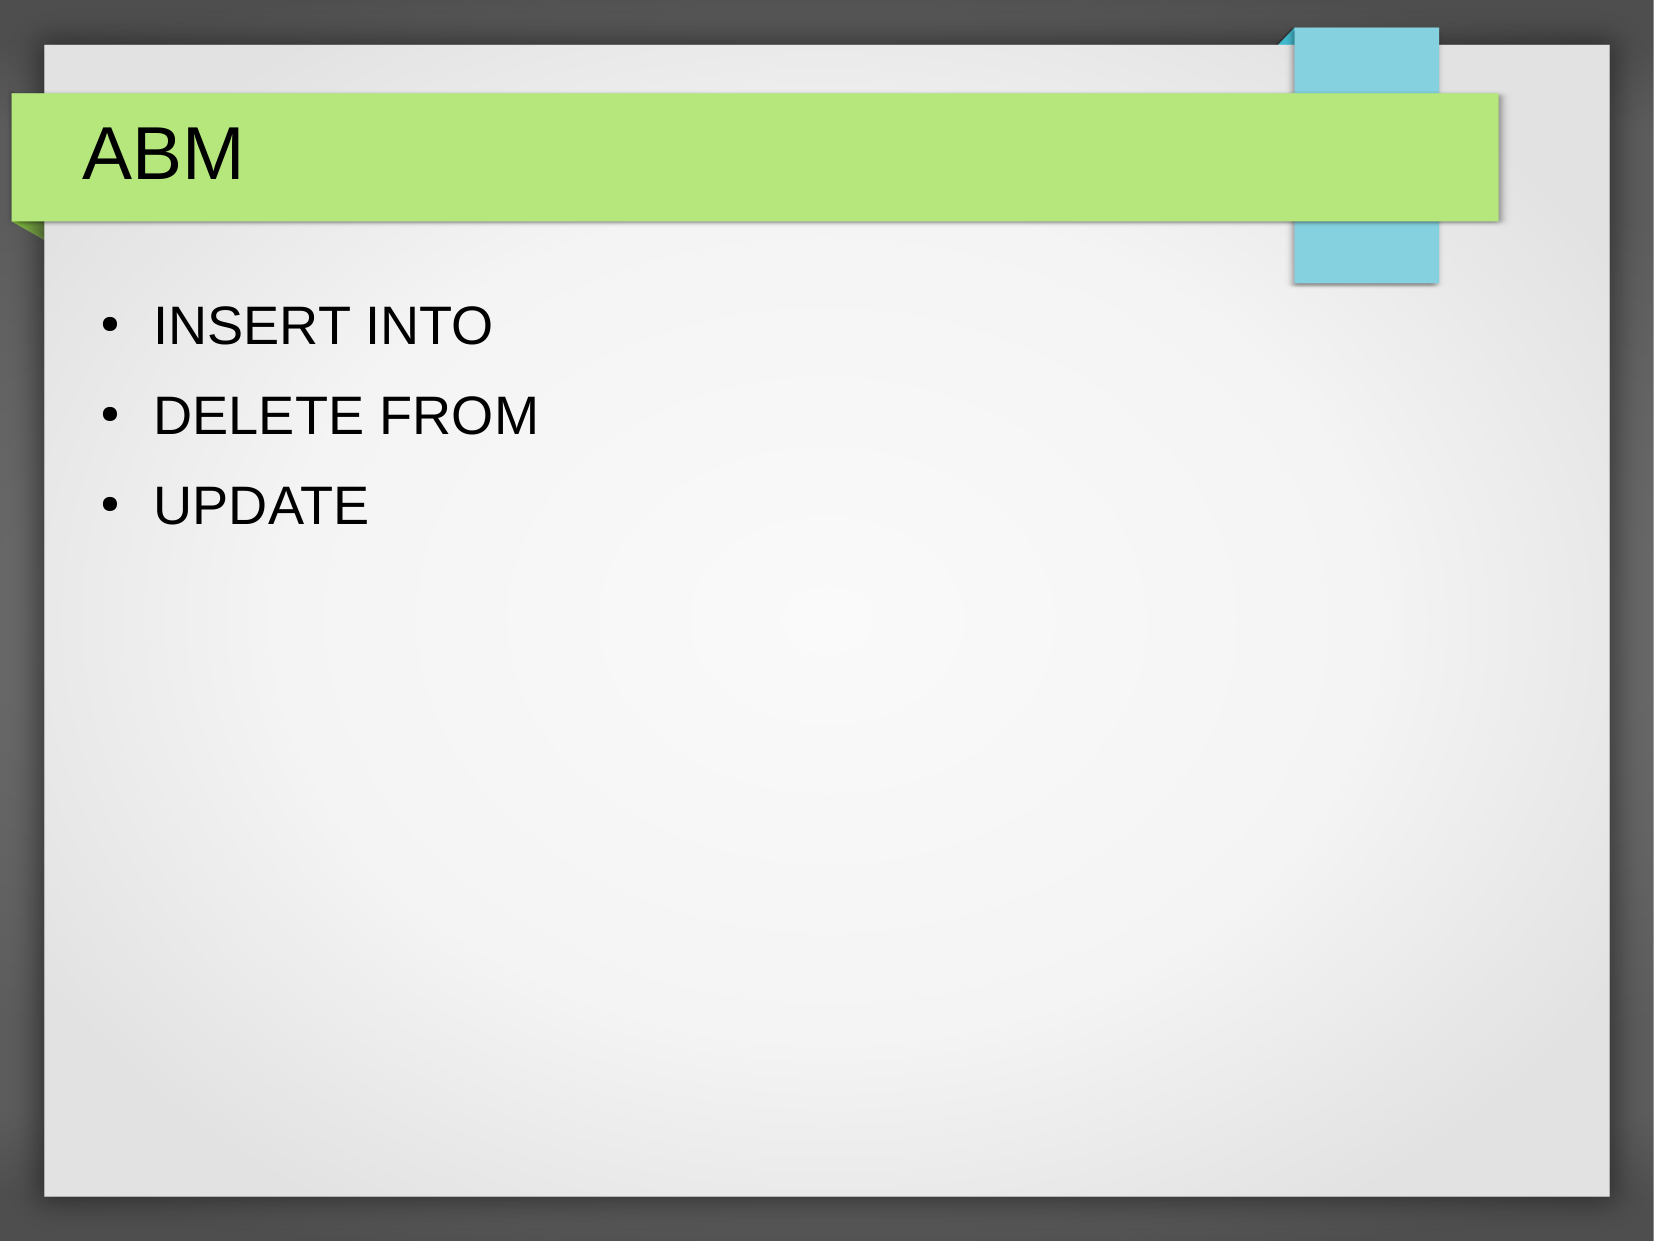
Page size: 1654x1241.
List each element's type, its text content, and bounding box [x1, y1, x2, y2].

picture [0, 0, 1654, 1241]
list INSERT INTO DELETE FROM UPDATE [82, 295, 1571, 1015]
title ABM [82, 94, 1264, 213]
